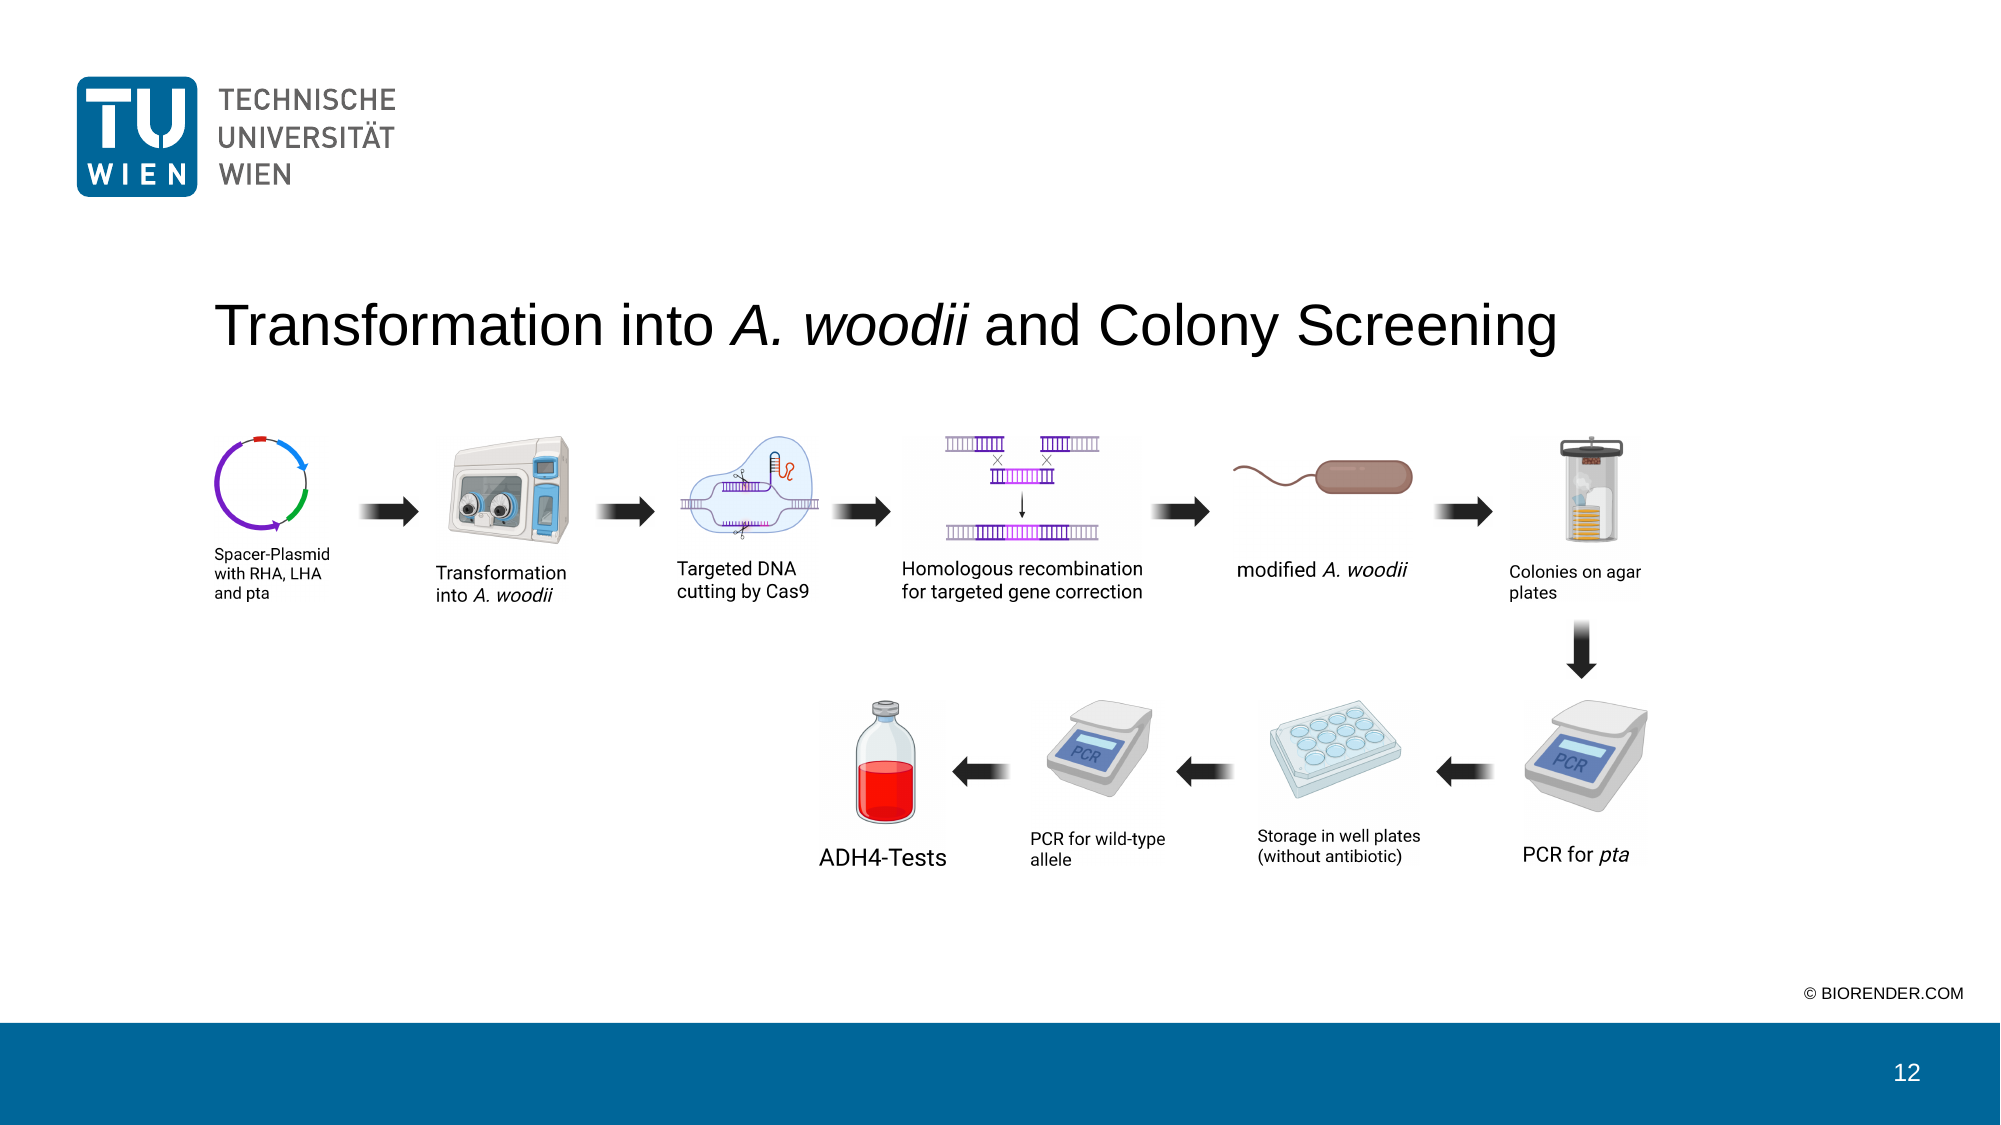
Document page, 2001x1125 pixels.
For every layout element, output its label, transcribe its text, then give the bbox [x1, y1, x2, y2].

picture [819, 700, 946, 866]
picture [1436, 756, 1495, 787]
picture [595, 496, 655, 527]
picture [831, 496, 891, 527]
picture [902, 436, 1142, 602]
picture [1150, 496, 1210, 527]
picture [214, 436, 329, 602]
text_box © Biorender.com [1804, 998, 1991, 1003]
picture [677, 436, 819, 602]
picture [1031, 700, 1165, 866]
picture [1233, 460, 1413, 577]
picture [436, 436, 569, 602]
picture [358, 496, 419, 527]
picture [1258, 700, 1420, 866]
title Transformation into A. woodii and Colony Screening [214, 254, 1922, 391]
picture [1433, 496, 1493, 527]
picture [1524, 700, 1648, 866]
picture [1566, 619, 1597, 679]
picture [1176, 756, 1235, 787]
picture [952, 756, 1011, 787]
picture [1510, 436, 1641, 602]
